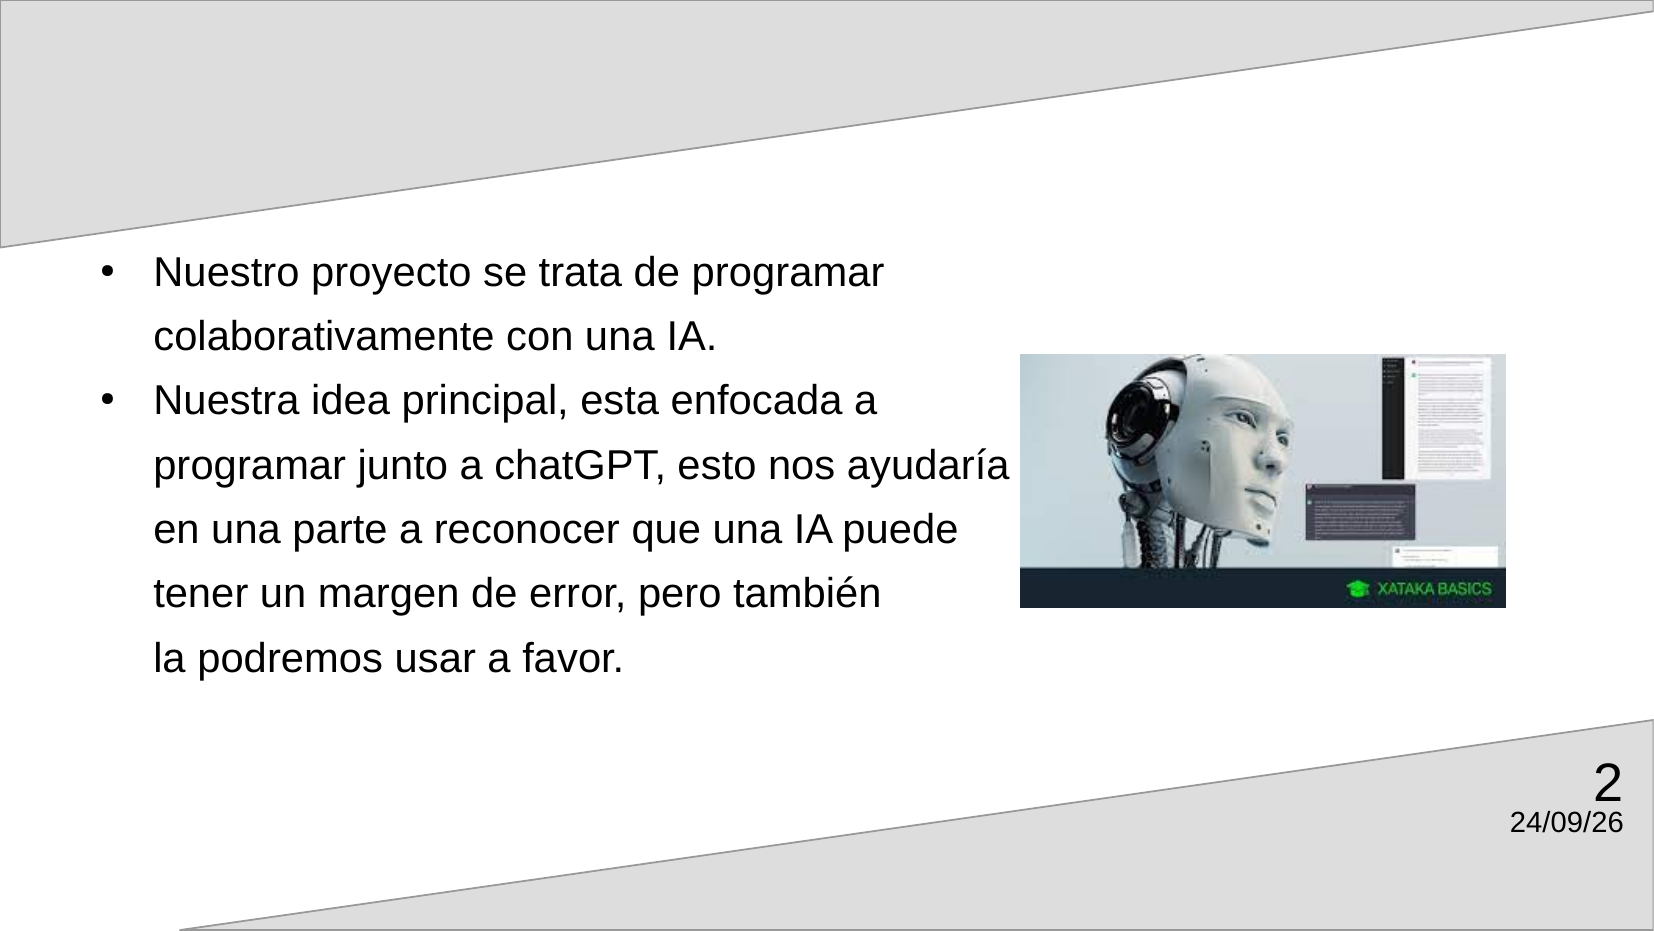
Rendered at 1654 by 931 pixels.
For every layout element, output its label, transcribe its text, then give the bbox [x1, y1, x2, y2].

picture [1020, 354, 1506, 608]
list Nuestro proyecto se trata de programar colaborativamente con una IA. Nuestra idea principal, esta enfocada a programar junto a chatGPT, esto nos ayudaría en una parte a reconocer que una IA puede tener un margen de error, pero también la podremos usar a favor. [82, 248, 1538, 789]
